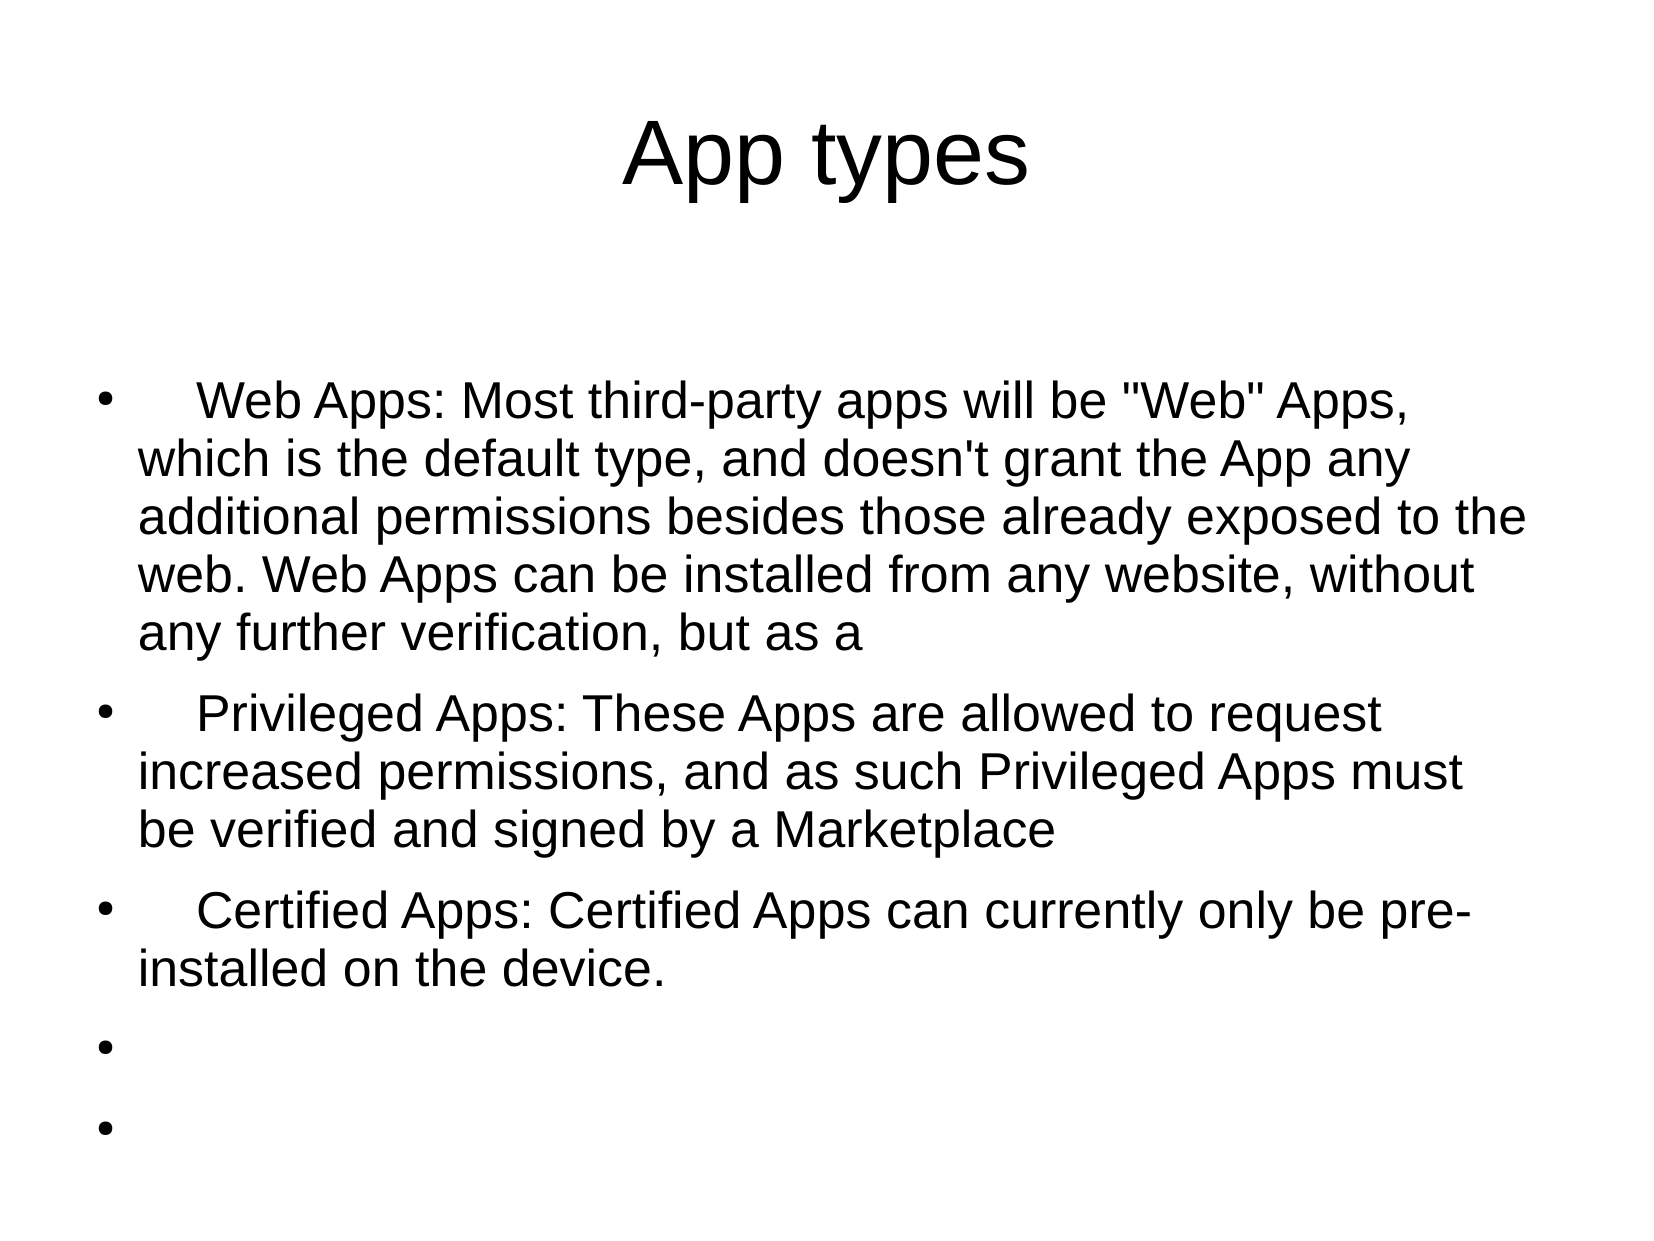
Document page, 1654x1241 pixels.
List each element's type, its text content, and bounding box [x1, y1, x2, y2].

list Web Apps: Most third-party apps will be "Web" Apps, which is the default type, and doesn't grant the App any additional permissions besides those already exposed to the web. Web Apps can be installed from any website, without any further verification, but as a Privileged Apps: These Apps are allowed to request increased permissions, and as such Privileged Apps must be verified and signed by a Marketplace Certified Apps: Certified Apps can currently only be pre-installed on the device. [82, 290, 1538, 1010]
title App types [82, 49, 1571, 257]
